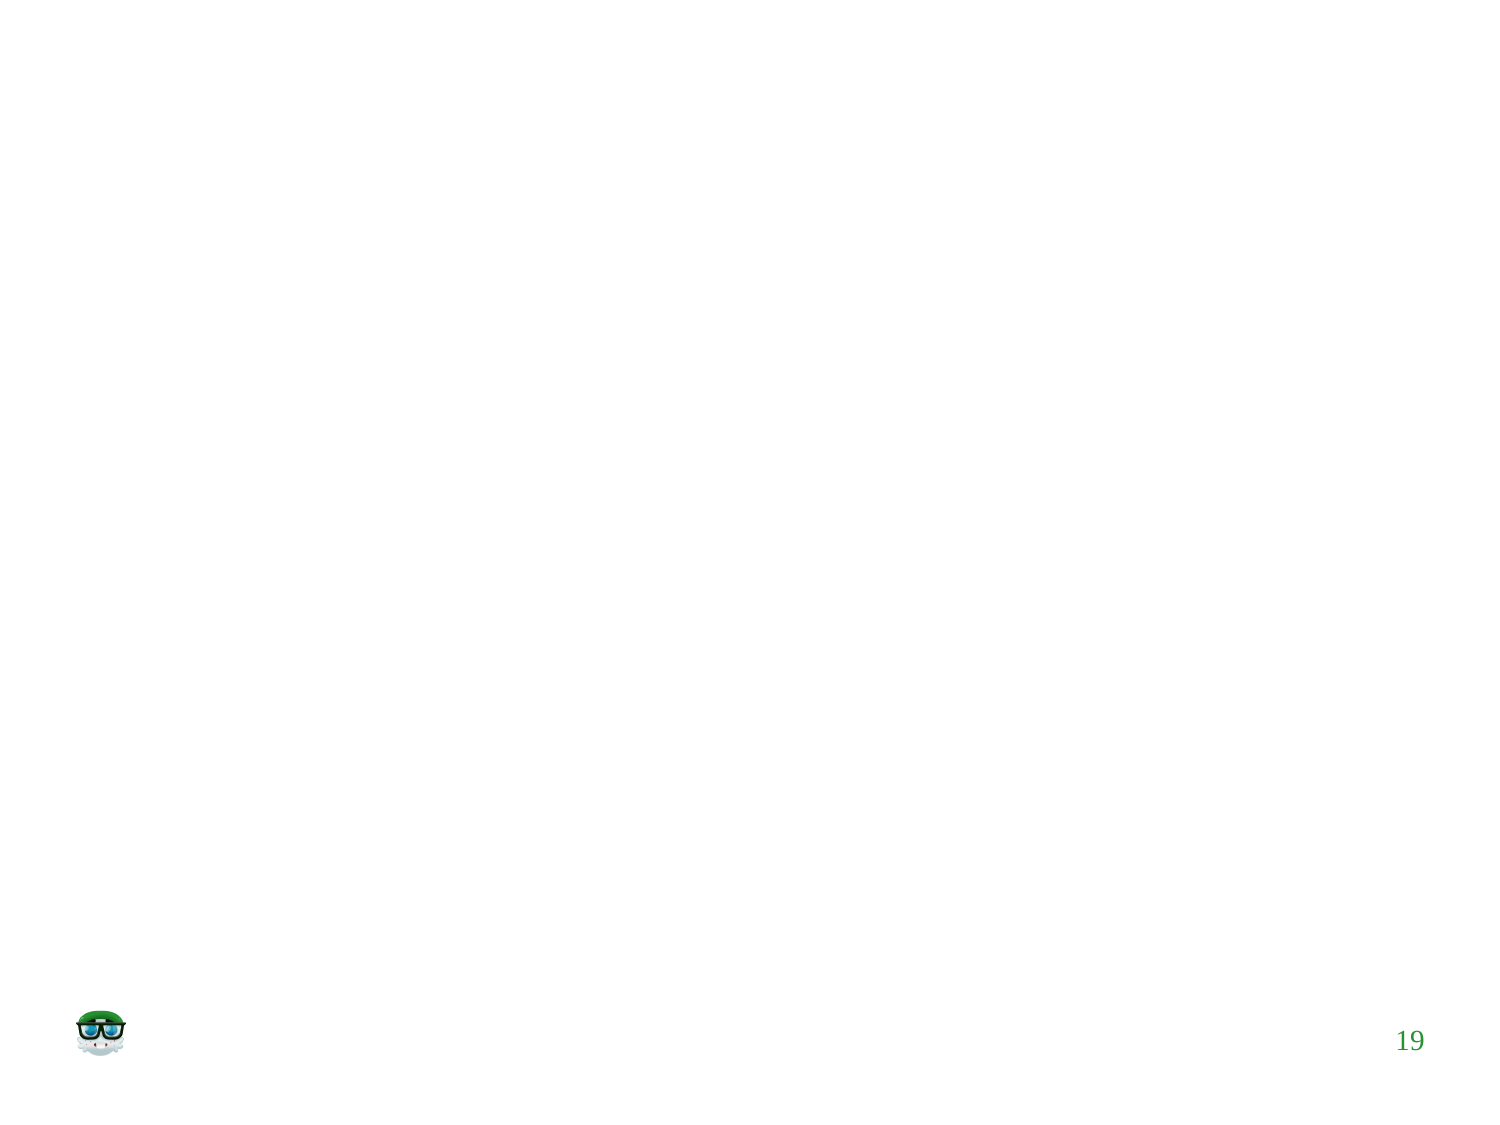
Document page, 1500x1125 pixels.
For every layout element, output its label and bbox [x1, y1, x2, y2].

picture [75, 1008, 127, 1060]
